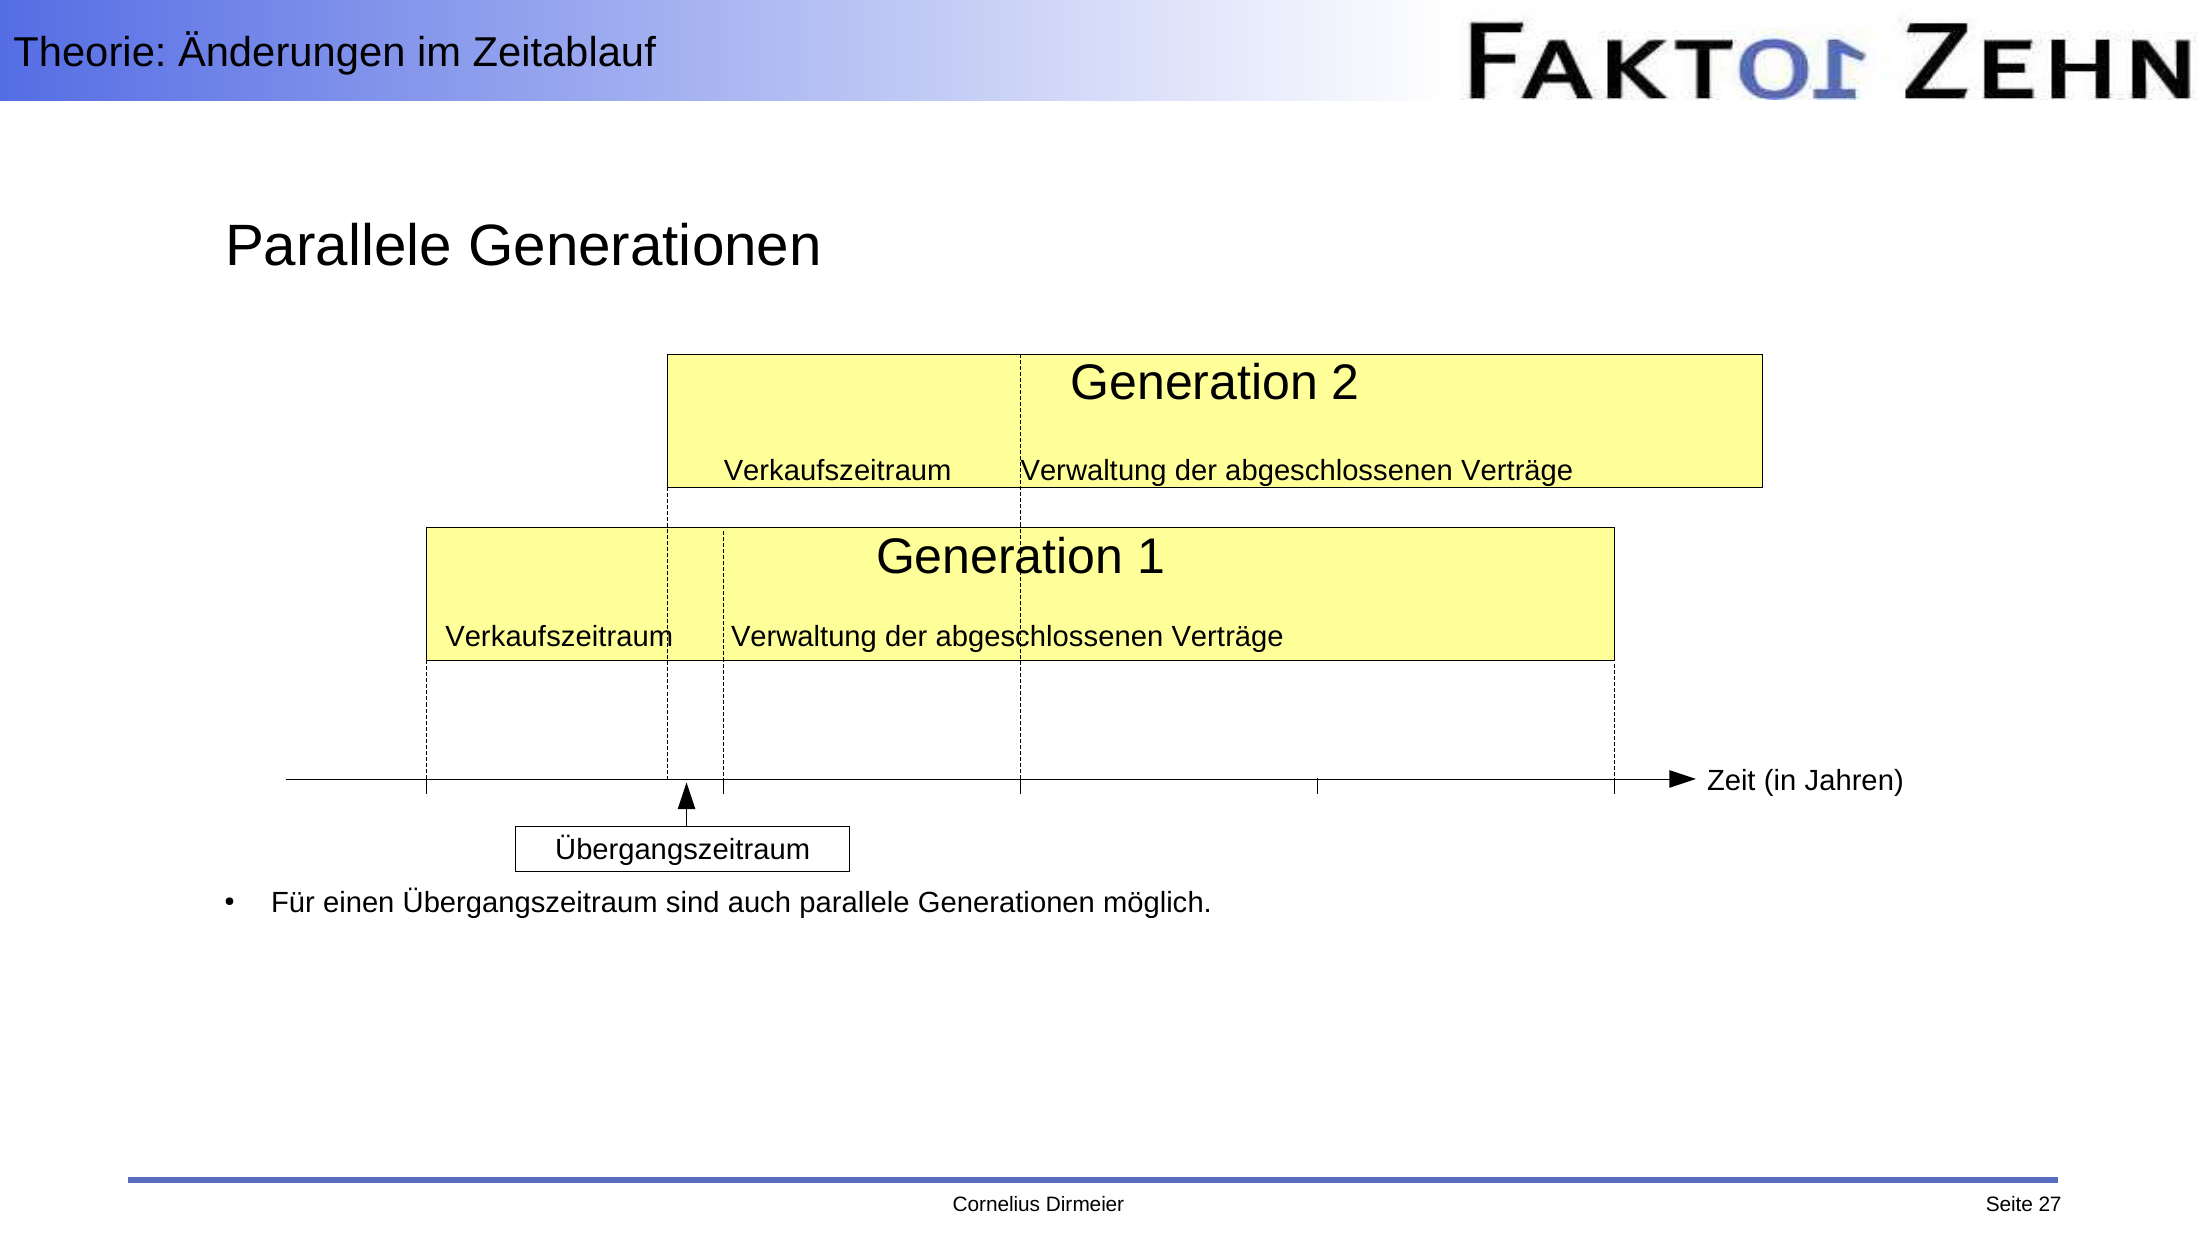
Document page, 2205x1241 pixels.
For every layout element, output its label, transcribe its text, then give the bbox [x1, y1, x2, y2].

text_box Zeit (in Jahren) [1707, 764, 1967, 798]
title Parallele Generationen [225, 142, 1981, 349]
text_box Verkaufszeitraum [445, 620, 724, 653]
title Theorie: Änderungen im Zeitablauf [13, 0, 1769, 104]
text_box Generation 2 [667, 354, 1763, 488]
text_box Generation 1 [426, 527, 1615, 661]
text_box Verkaufszeitraum [723, 454, 1003, 488]
text_box Verwaltung der abgeschlossenen Verträge [1020, 454, 1745, 488]
text_box Übergangszeitraum [515, 826, 850, 872]
text_box Verwaltung der abgeschlossenen Verträge [731, 619, 1455, 653]
picture [1769, 7, 2202, 100]
text_box Für einen Übergangszeitraum sind auch parallele Generationen möglich. [129, 885, 2060, 1058]
